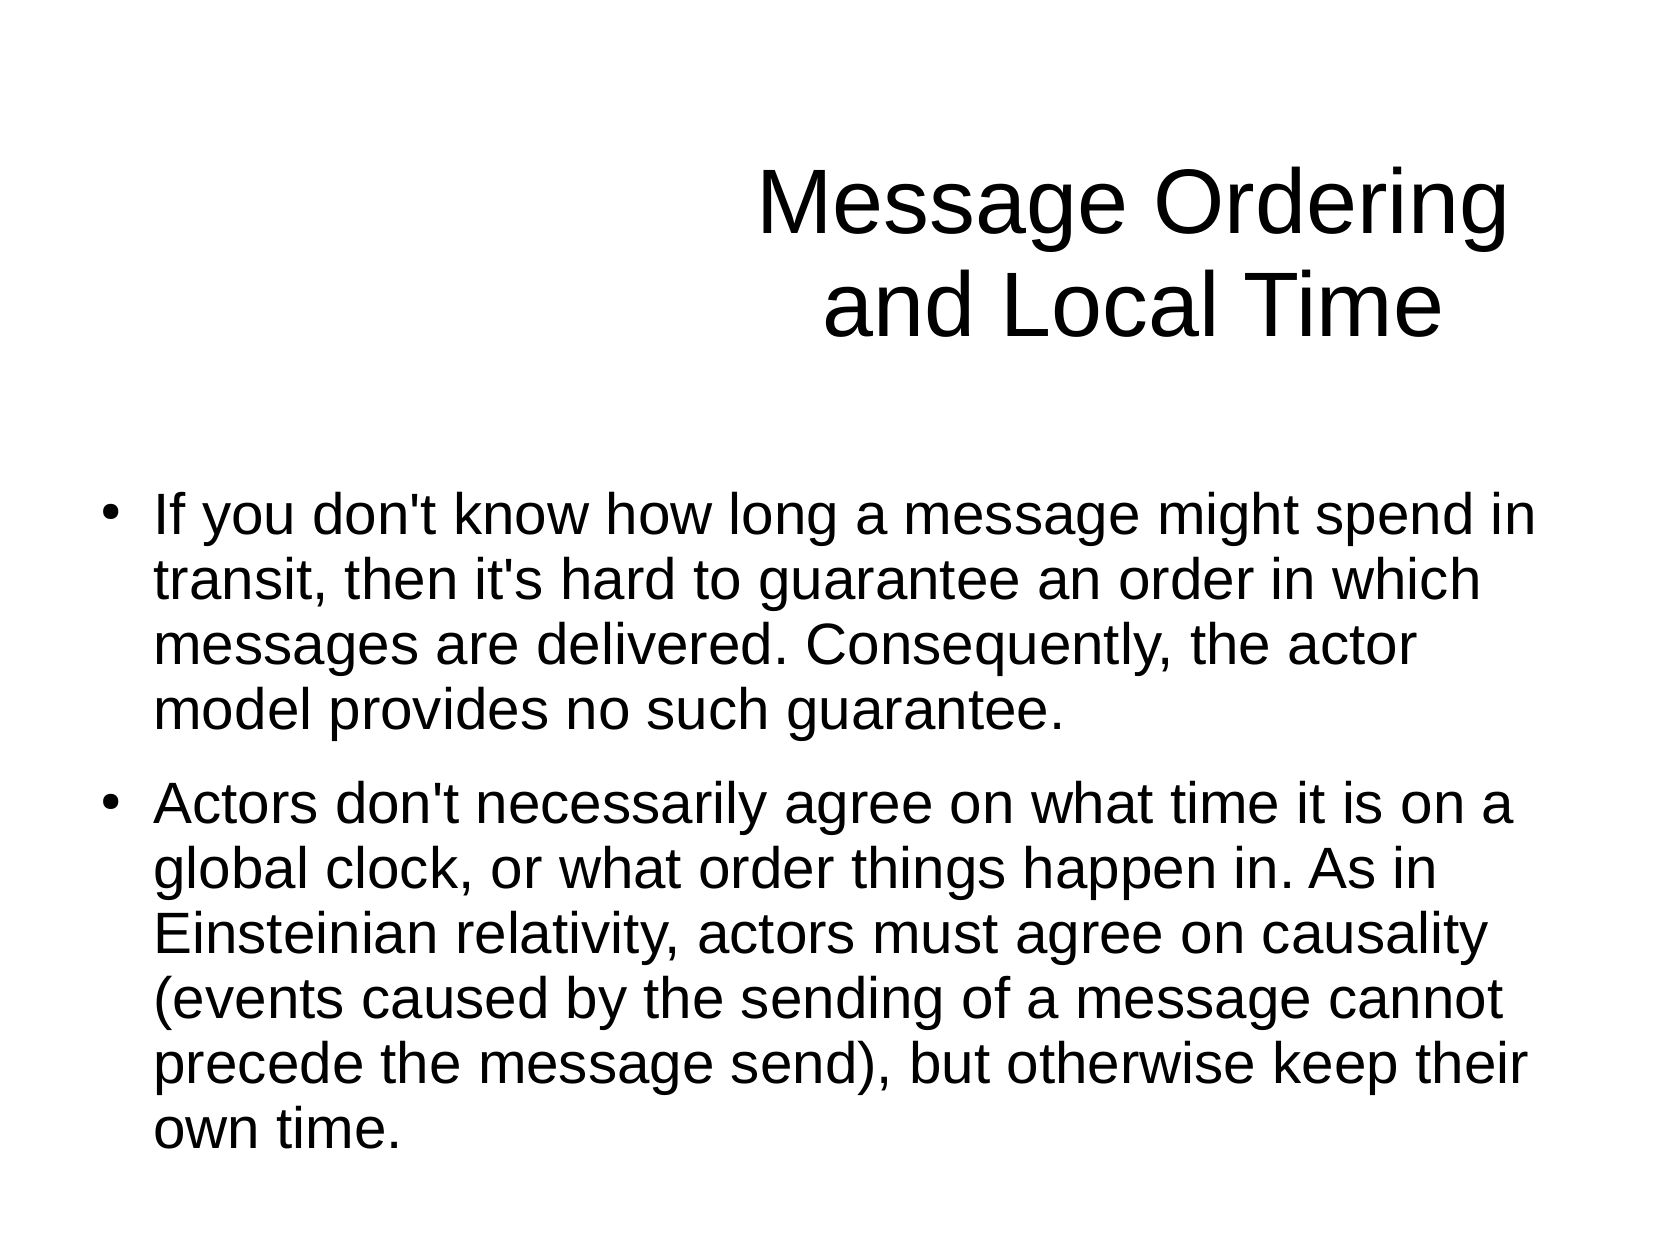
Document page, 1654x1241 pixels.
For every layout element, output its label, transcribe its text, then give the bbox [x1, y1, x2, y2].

list If you don't know how long a message might spend in transit, then it's hard to guarantee an order in which messages are delivered. Consequently, the actor model provides no such guarantee. Actors don't necessarily agree on what time it is on a global clock, or what order things happen in. As in Einsteinian relativity, actors must agree on causality (events caused by the sending of a message cannot precede the message send), but otherwise keep their own time. [82, 481, 1571, 1171]
title Message Ordering and Local Time [696, 150, 1571, 358]
